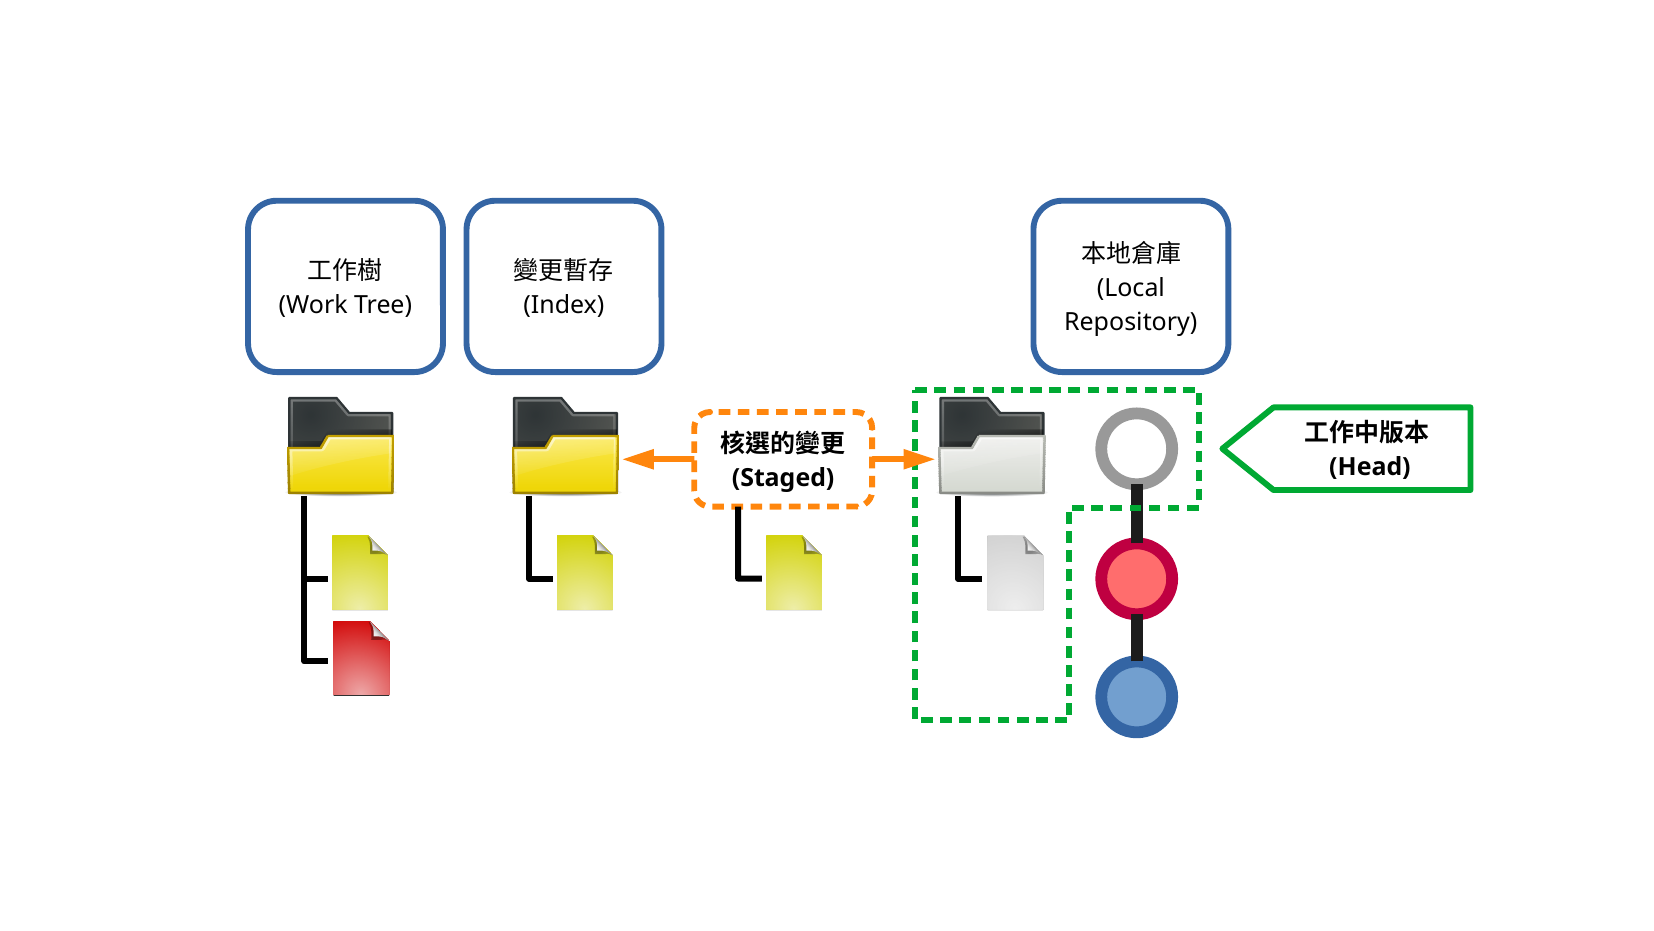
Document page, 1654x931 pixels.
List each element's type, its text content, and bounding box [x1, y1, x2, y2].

text_box [1101, 661, 1173, 733]
picture [283, 387, 399, 503]
text_box 變更暫存 (Index) [466, 200, 662, 373]
picture [973, 531, 1058, 615]
picture [934, 387, 1050, 503]
text_box 核選的變更 (Staged) [694, 412, 873, 507]
picture [319, 617, 404, 701]
text_box [1101, 543, 1173, 614]
text_box [1101, 413, 1173, 484]
picture [508, 387, 623, 503]
picture [752, 531, 836, 615]
text_box 工作中版本 (Head) [1287, 407, 1453, 491]
picture [543, 531, 627, 615]
picture [318, 531, 402, 615]
text_box 本地倉庫 (Local Repository) [1033, 200, 1229, 373]
text_box 工作樹 (Work Tree) [248, 200, 443, 373]
